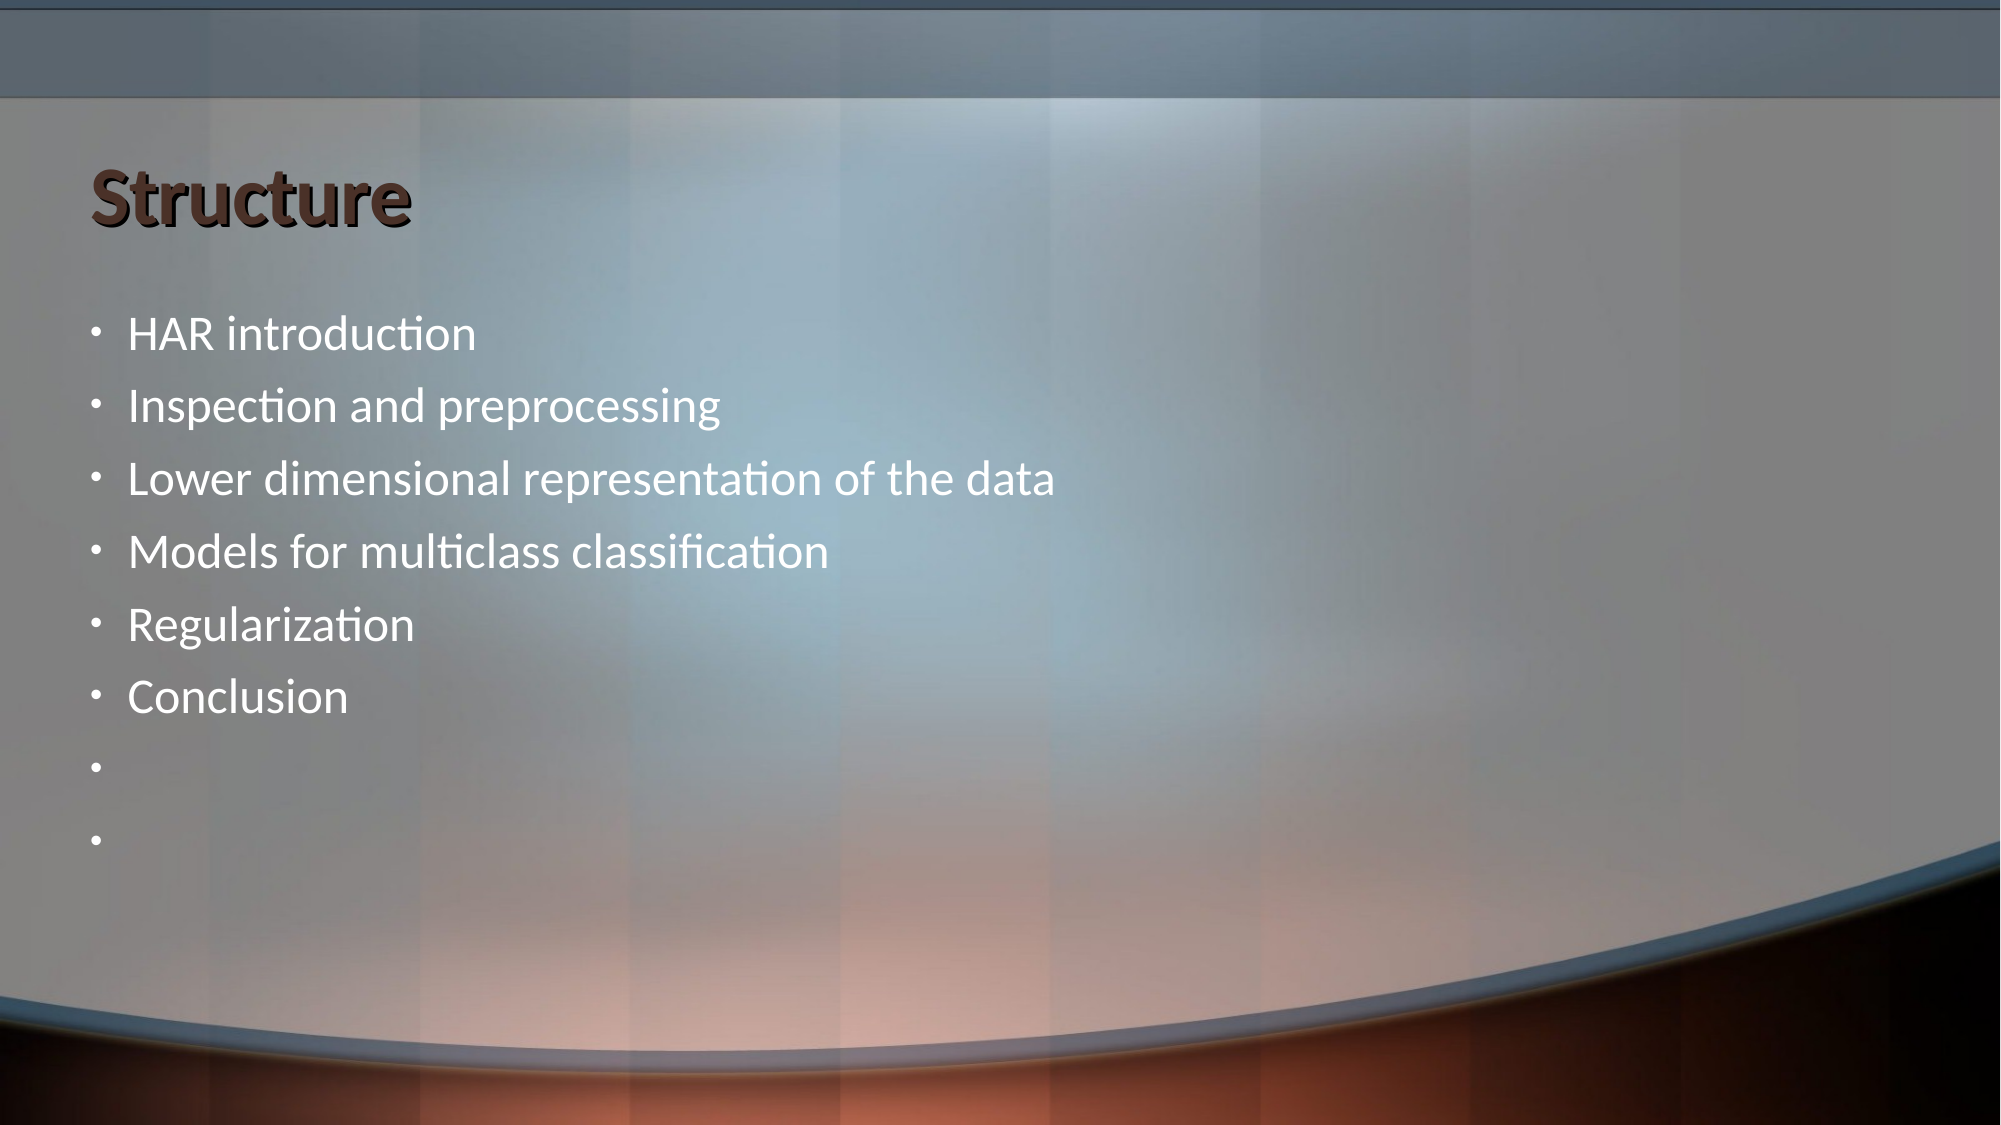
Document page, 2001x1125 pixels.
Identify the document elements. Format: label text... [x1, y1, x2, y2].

list HAR introduction Inspection and preprocessing Lower dimensional representation of the data Models for multiclass classification Regularization Conclusion [75, 299, 1732, 920]
title Structure [75, 104, 1732, 294]
